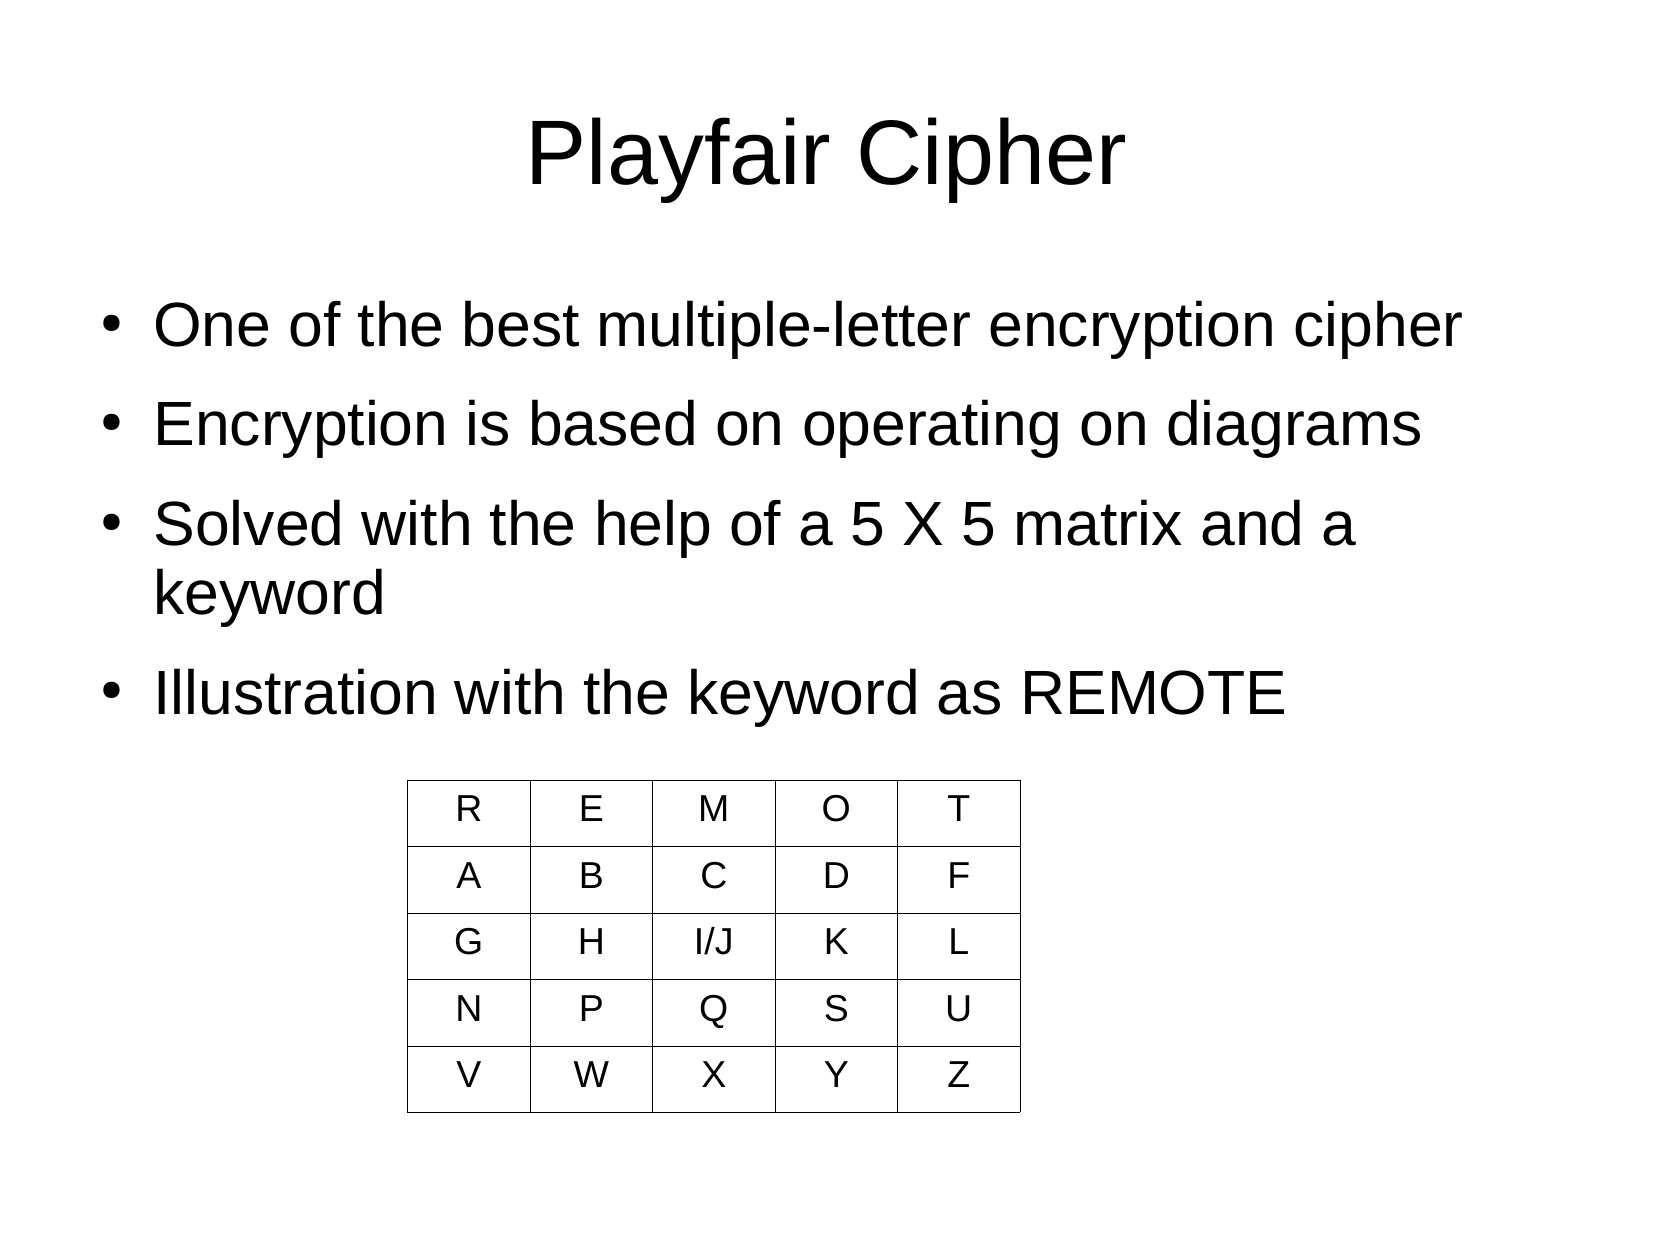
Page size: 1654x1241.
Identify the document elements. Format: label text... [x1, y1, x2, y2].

table_header O [776, 781, 897, 846]
table_cell U [898, 980, 1020, 1046]
list One of the best multiple-letter encryption cipher Encryption is based on operating on diagrams Solved with the help of a 5 X 5 matrix and a keyword Illustration with the keyword as REMOTE [82, 290, 1571, 1109]
table_cell F [898, 847, 1020, 913]
table_cell H [531, 914, 652, 979]
table_cell K [776, 914, 897, 979]
table_cell A [408, 847, 530, 913]
table_cell L [898, 914, 1020, 979]
table_cell P [531, 980, 652, 1046]
table_cell Q [653, 980, 775, 1046]
table_cell C [653, 847, 775, 913]
table_cell S [776, 980, 897, 1046]
table_header E [531, 781, 652, 846]
table_header M [653, 781, 775, 846]
table_header T [898, 781, 1020, 846]
table_cell G [408, 914, 530, 979]
table_cell V [408, 1047, 530, 1112]
table_cell X [653, 1047, 775, 1112]
table_cell N [408, 980, 530, 1046]
table_cell Y [776, 1047, 897, 1112]
table_header R [408, 781, 530, 846]
table_cell B [531, 847, 652, 913]
table_cell D [776, 847, 897, 913]
title Playfair Cipher [82, 49, 1571, 257]
table_cell W [531, 1047, 652, 1112]
table_cell Z [898, 1047, 1020, 1112]
table_cell I/J [653, 914, 775, 979]
